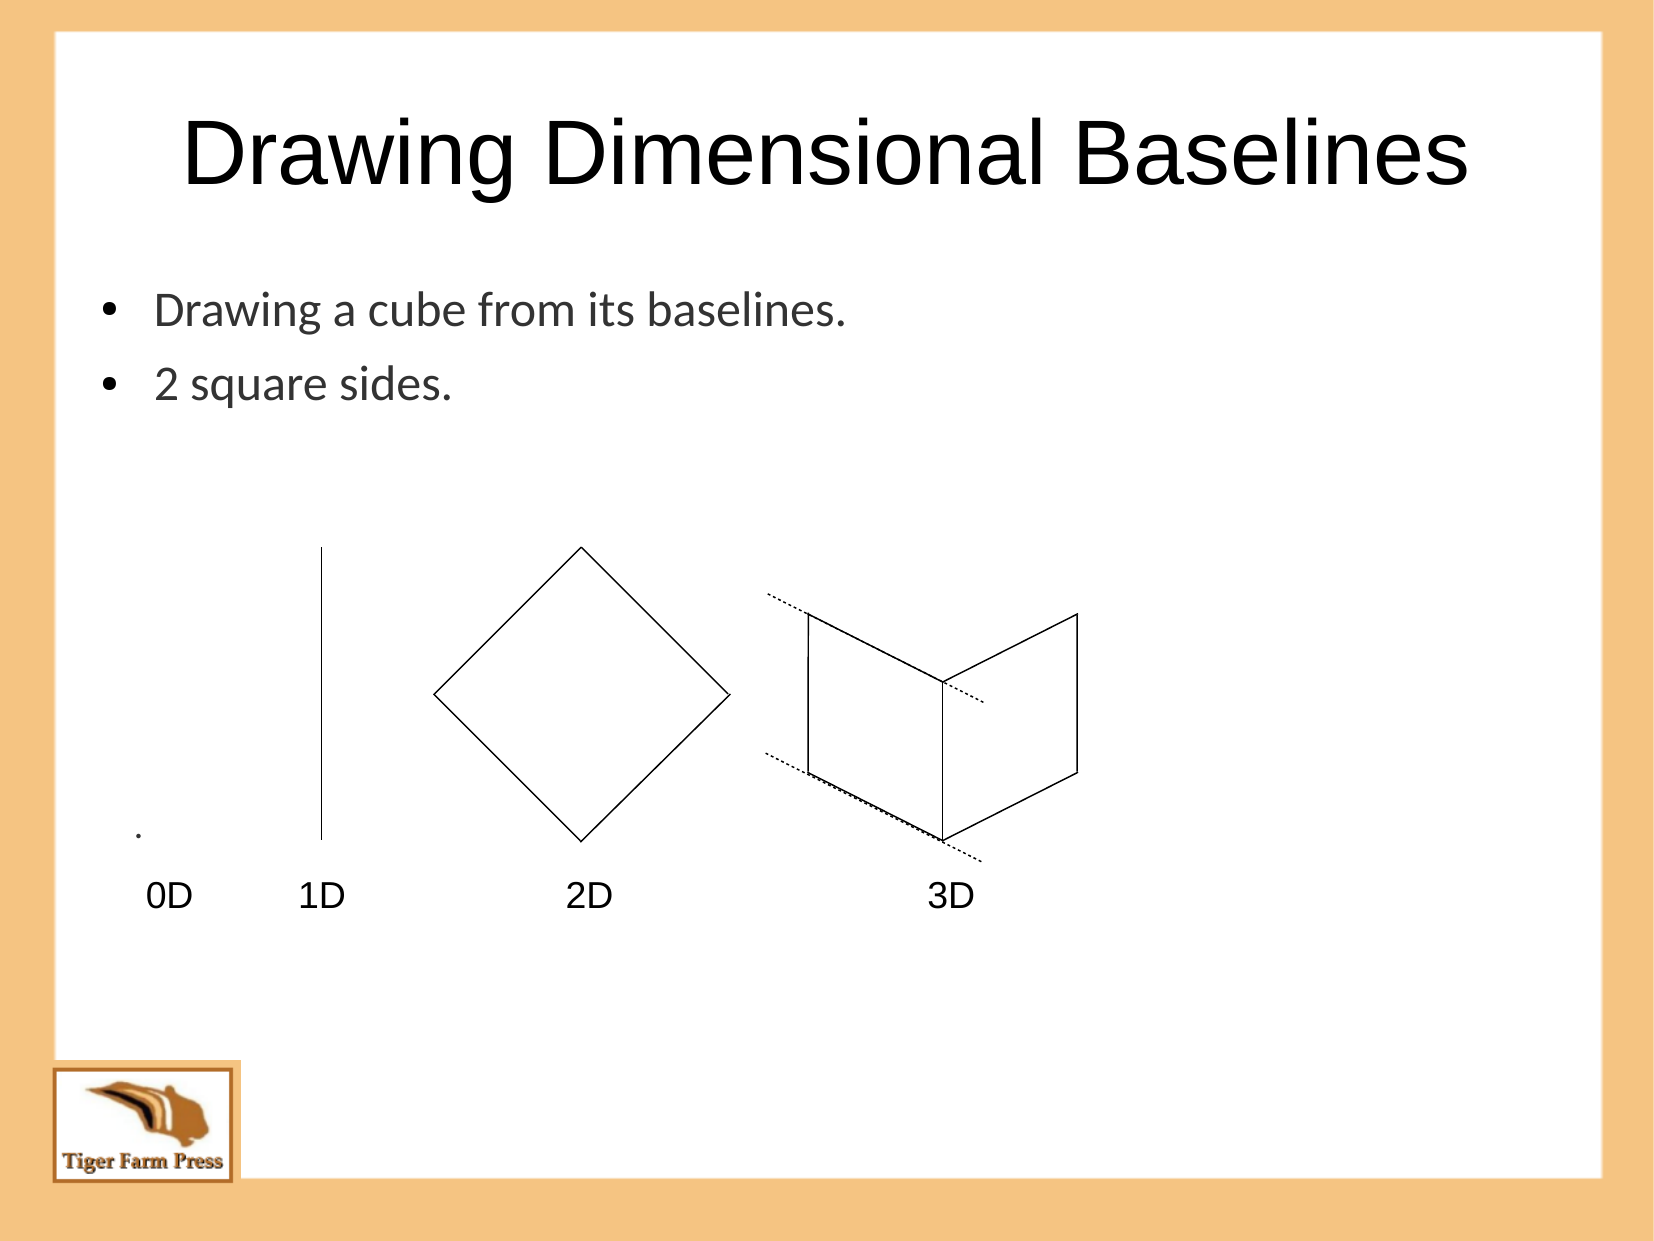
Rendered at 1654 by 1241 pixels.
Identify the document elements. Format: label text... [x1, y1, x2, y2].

title Drawing Dimensional Baselines [82, 49, 1571, 257]
list Drawing a cube from its baselines. 2 square sides. . 0D 1D 2D 3D [82, 290, 1571, 1109]
picture [0, 0, 1654, 1241]
